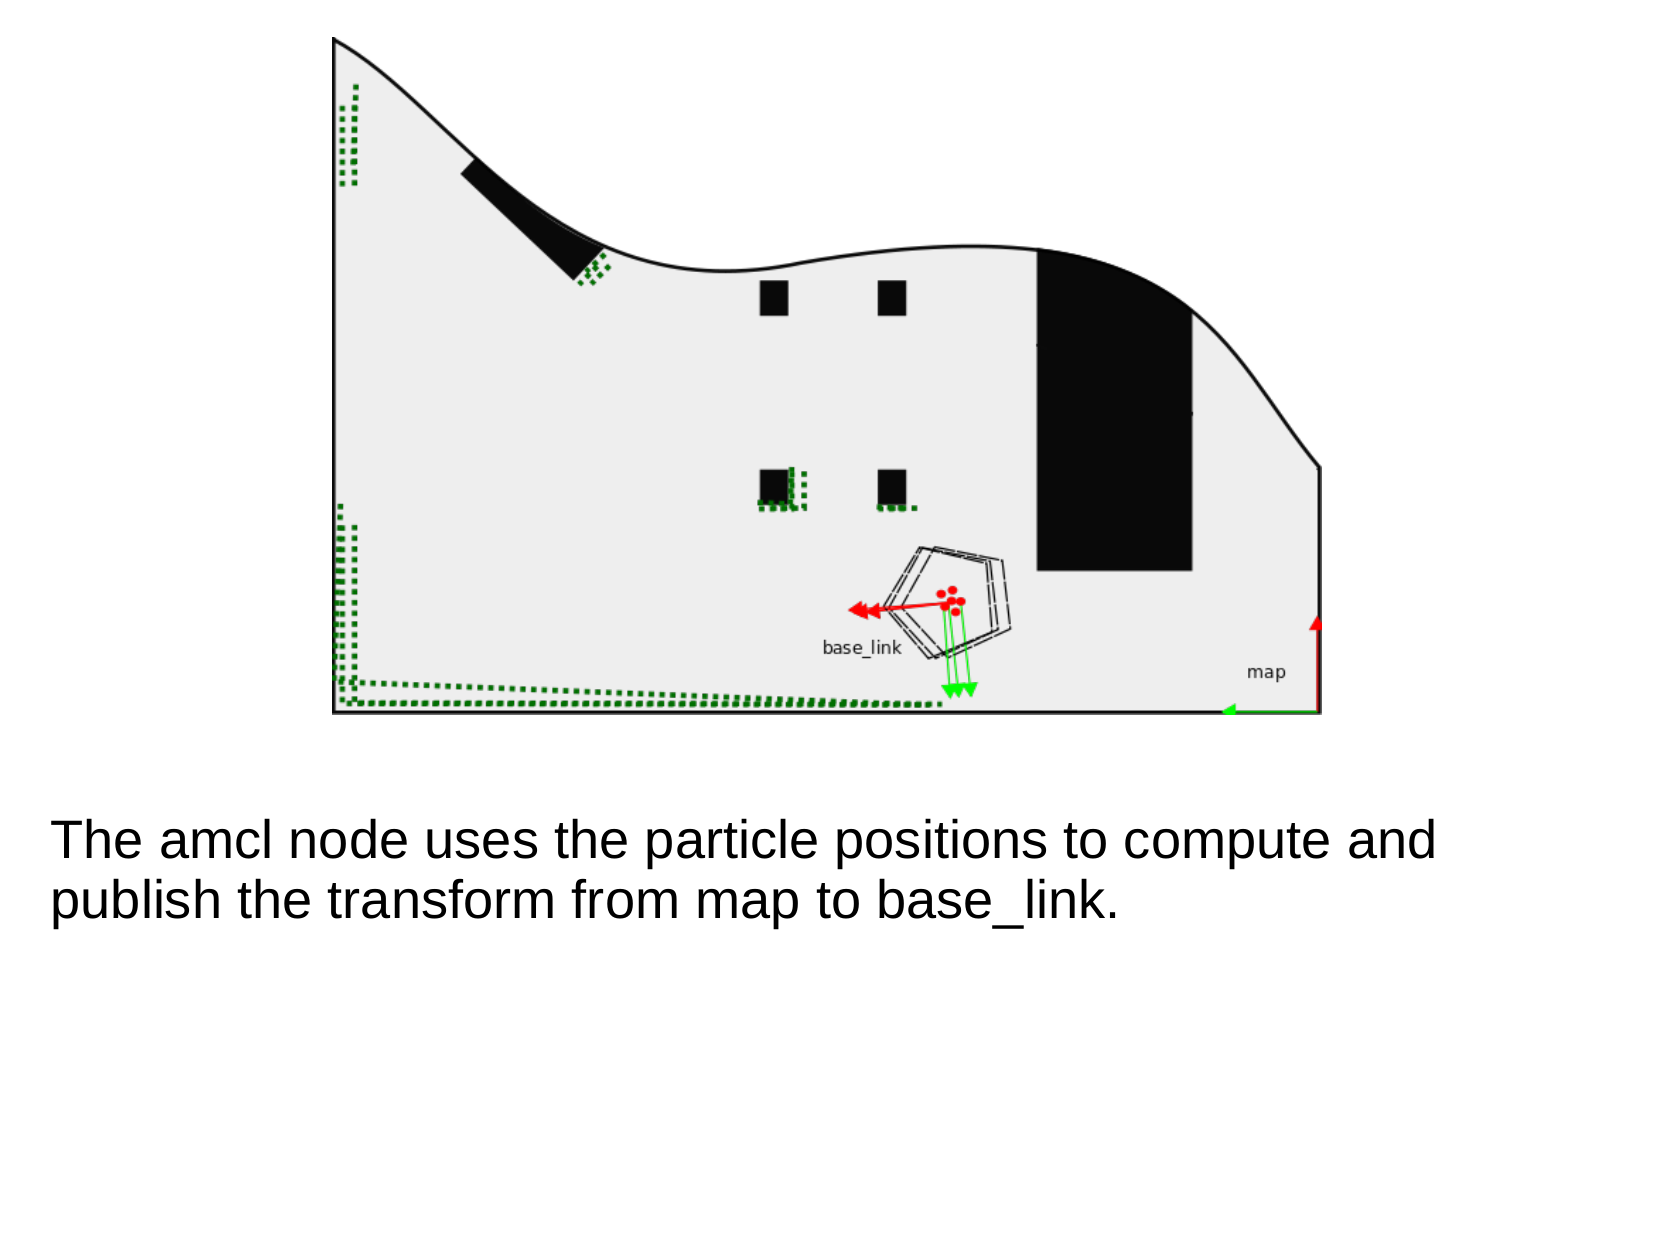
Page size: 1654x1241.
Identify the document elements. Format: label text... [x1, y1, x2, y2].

text_box The amcl node uses the particle positions to compute and publish the transform from map to base_link. [35, 801, 1470, 938]
picture [332, 37, 1322, 715]
